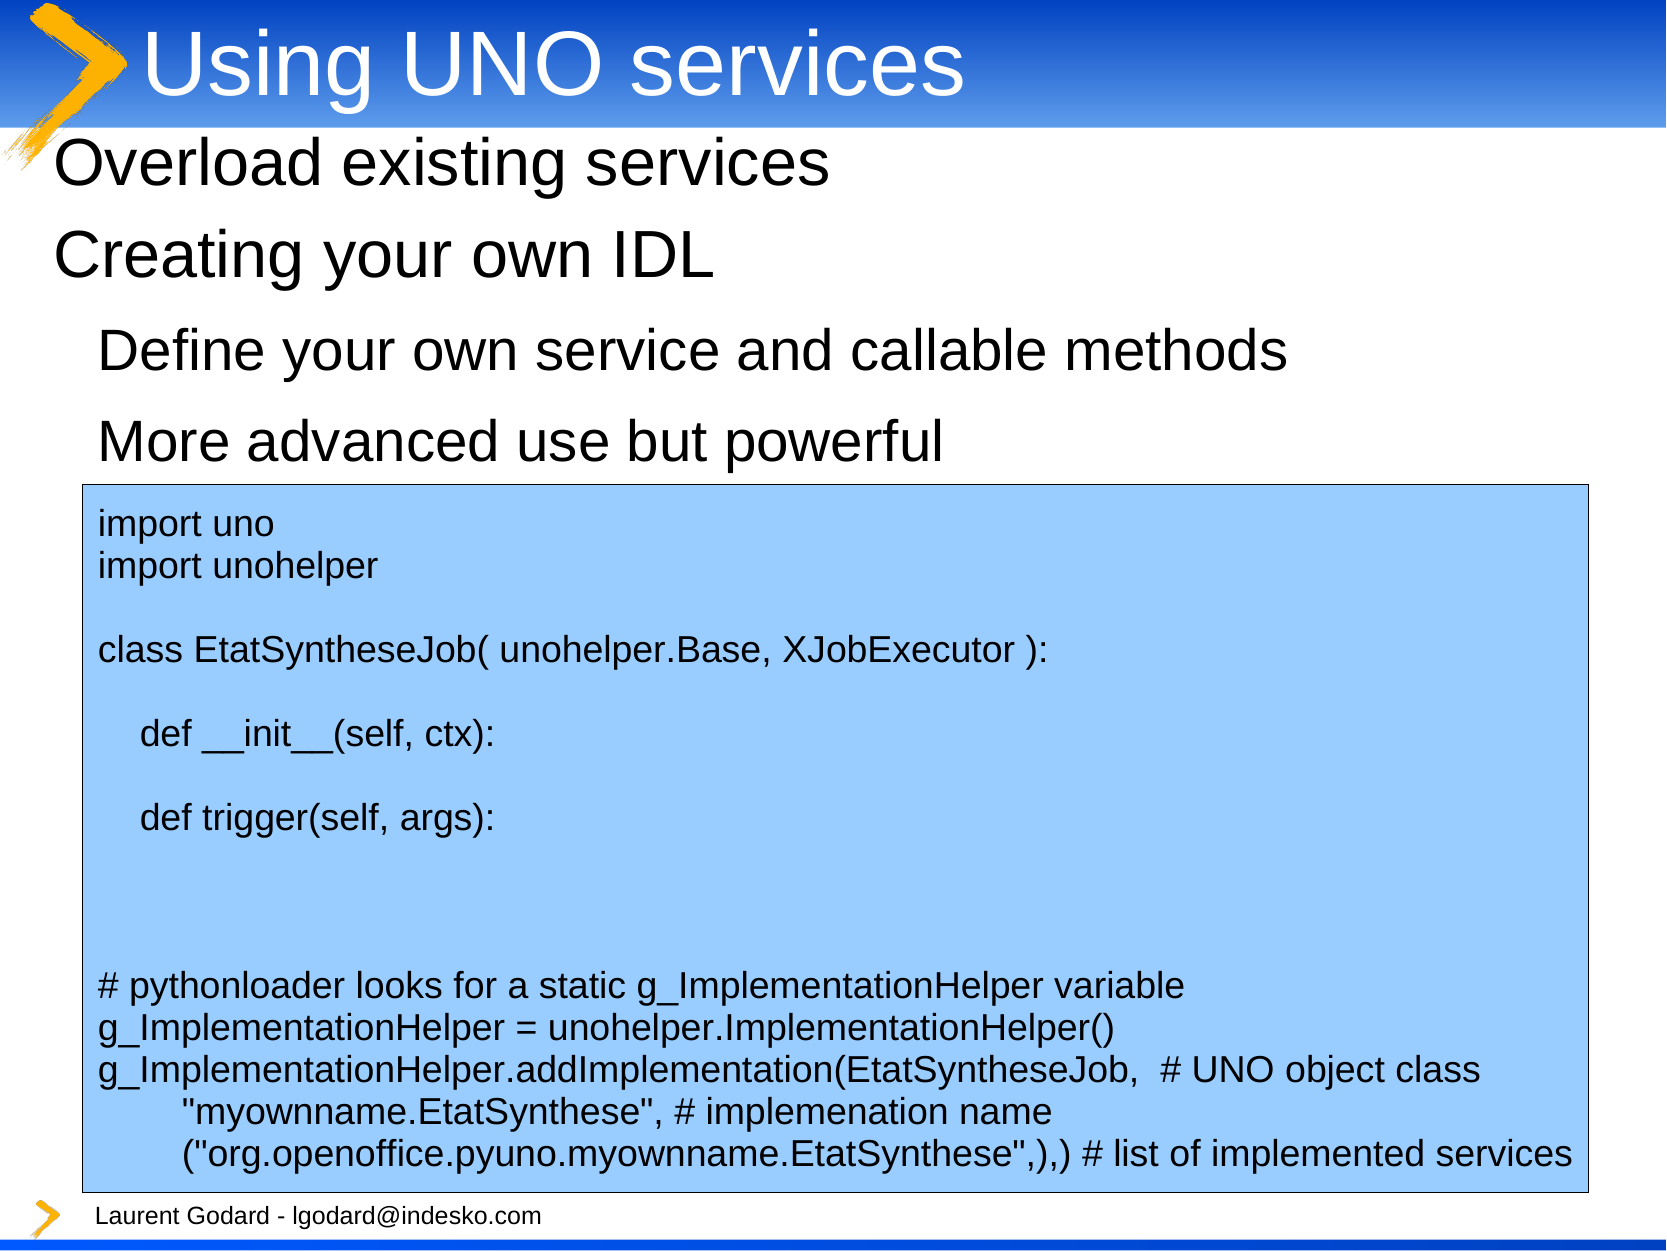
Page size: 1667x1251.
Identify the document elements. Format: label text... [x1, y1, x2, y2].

title Using UNO services [137, 0, 1585, 129]
text_box import uno import unohelper class EtatSyntheseJob( unohelper.Base, XJobExecutor ): def __init__(self, ctx): def trigger(self, args): # pythonloader looks for a static g_ImplementationHelper variable g_ImplementationHelper = unohelper.ImplementationHelper() g_ImplementationHelper.addImplementation(EtatSyntheseJob, # UNO object class "myownname.EtatSynthese", # implemenation name ("org.openoffice.pyuno.myownname.EtatSynthese",),) # list of implemented services [82, 484, 1589, 1193]
picture [29, 1200, 60, 1241]
list Overload existing services Creating your own IDL Define your own service and callable methods More advanced use but powerful [0, 129, 1628, 1063]
picture [2, 2, 128, 129]
